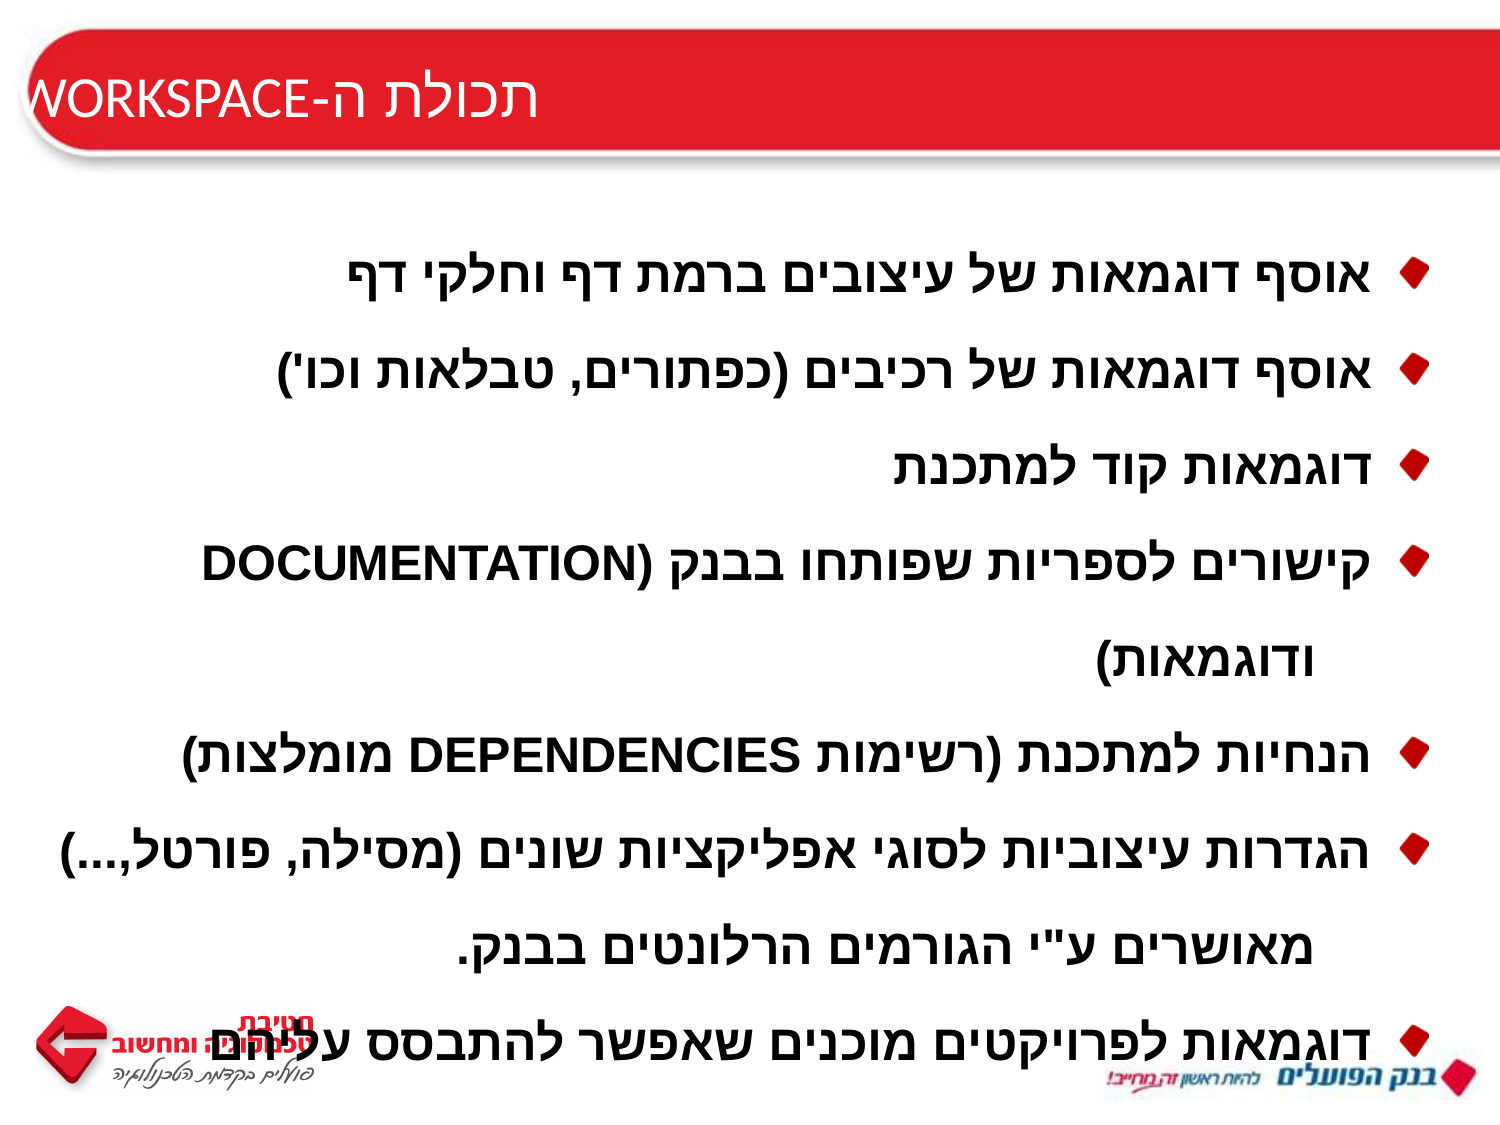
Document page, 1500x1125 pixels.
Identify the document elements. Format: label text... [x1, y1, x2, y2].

title תכולת ה-WORKSPACE [0, 0, 1351, 188]
list אוסף דוגמאות של עיצובים ברמת דף וחלקי דף אוסף דוגמאות של רכיבים (כפתורים, טבלאות וכו') דוגמאות קוד למתכנת קישורים לספריות שפותחו בבנק (DOCUMENTATION ודוגמאות) הנחיות למתכנת (רשימות DEPENDENCIES מומלצות) הגדרות עיצוביות לסוגי אפליקציות שונים (מסילה, פורטל,...) מאושרים ע"י הגורמים הרלונטים בבנק. דוגמאות לפרויקטים מוכנים שאפשר להתבסס עליהם בפיתוח פרויקט חדש. [23, 199, 1444, 1125]
